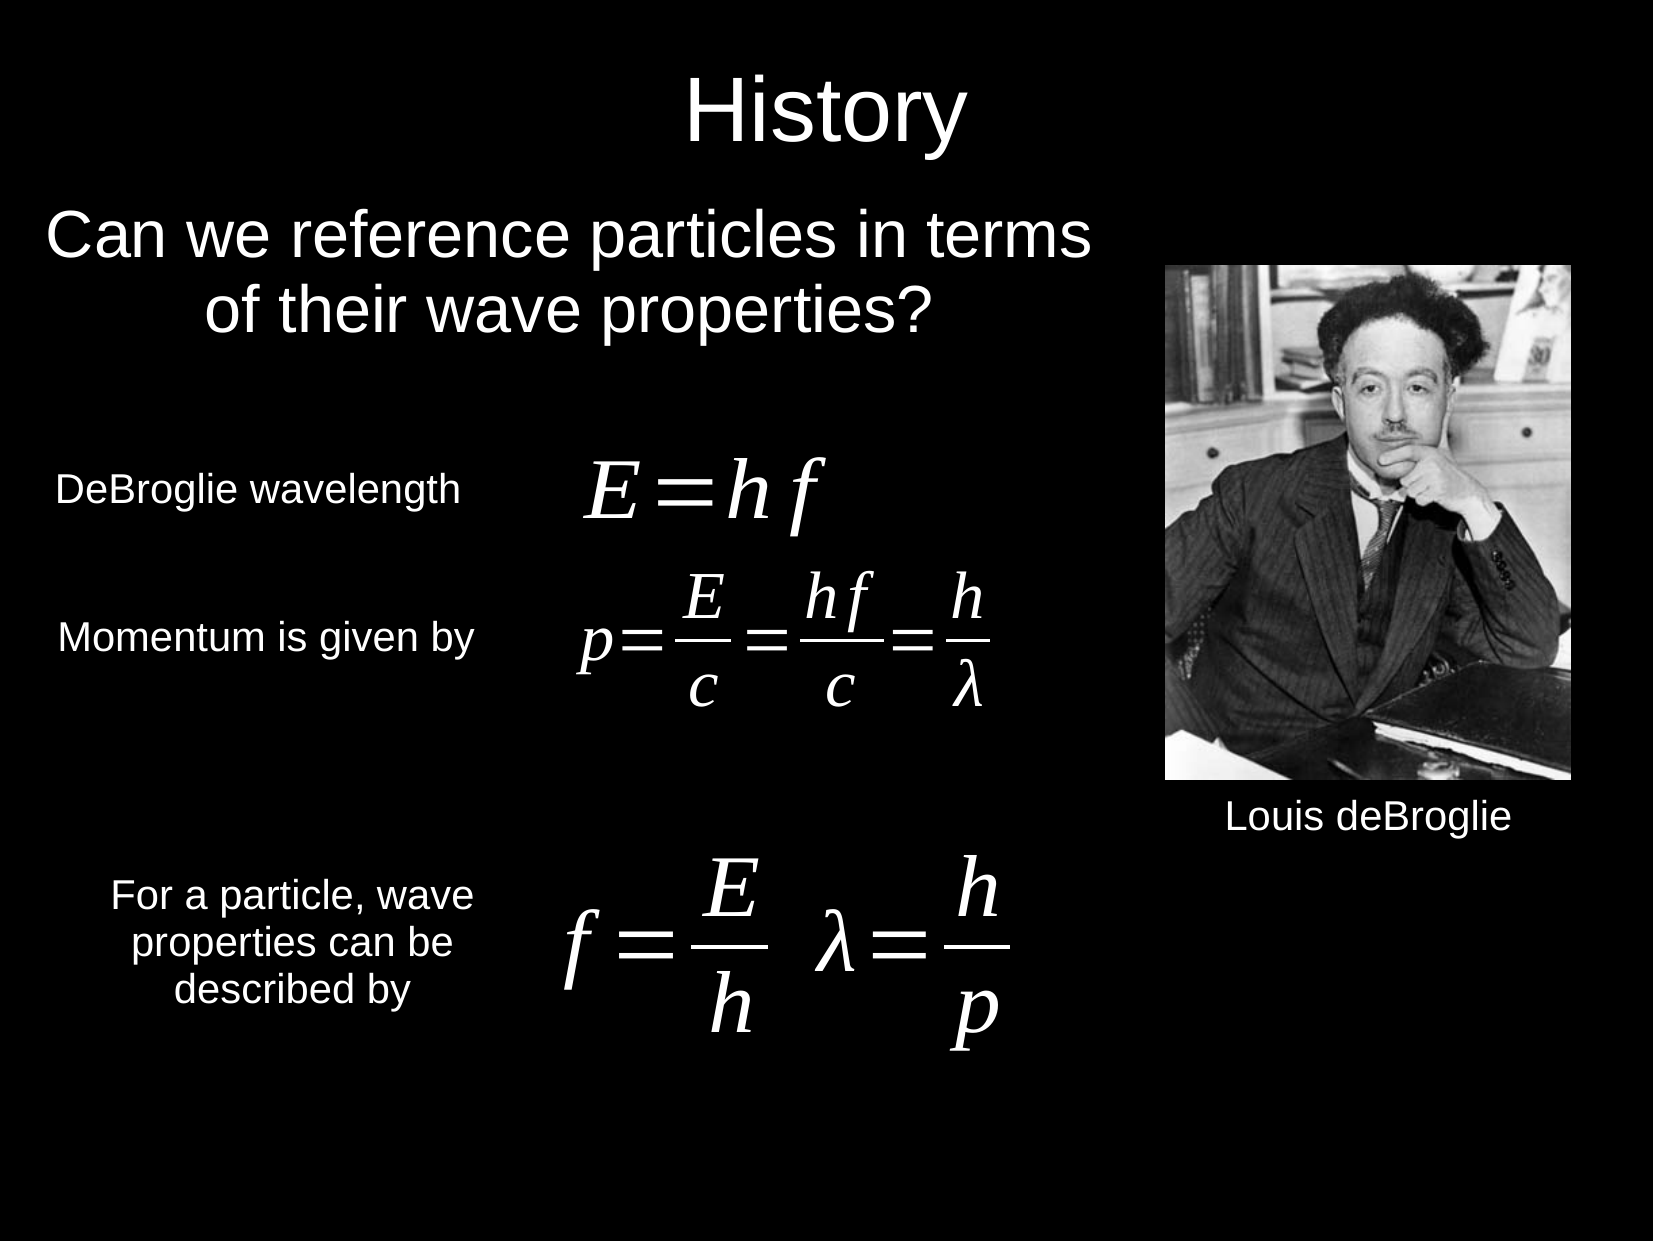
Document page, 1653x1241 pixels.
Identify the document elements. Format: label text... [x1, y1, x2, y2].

chart [554, 442, 852, 540]
title History [82, 49, 1571, 166]
picture [1165, 265, 1571, 780]
text_box Can we reference particles in terms of their wave properties? [29, 195, 1110, 346]
text_box DeBroglie wavelength [0, 465, 712, 512]
chart [554, 559, 1011, 720]
text_box Louis deBroglie [1199, 750, 1538, 880]
chart [539, 840, 1036, 1051]
text_box Momentum is given by [0, 613, 720, 660]
text_box For a particle, wave properties can be described by [90, 809, 496, 1074]
